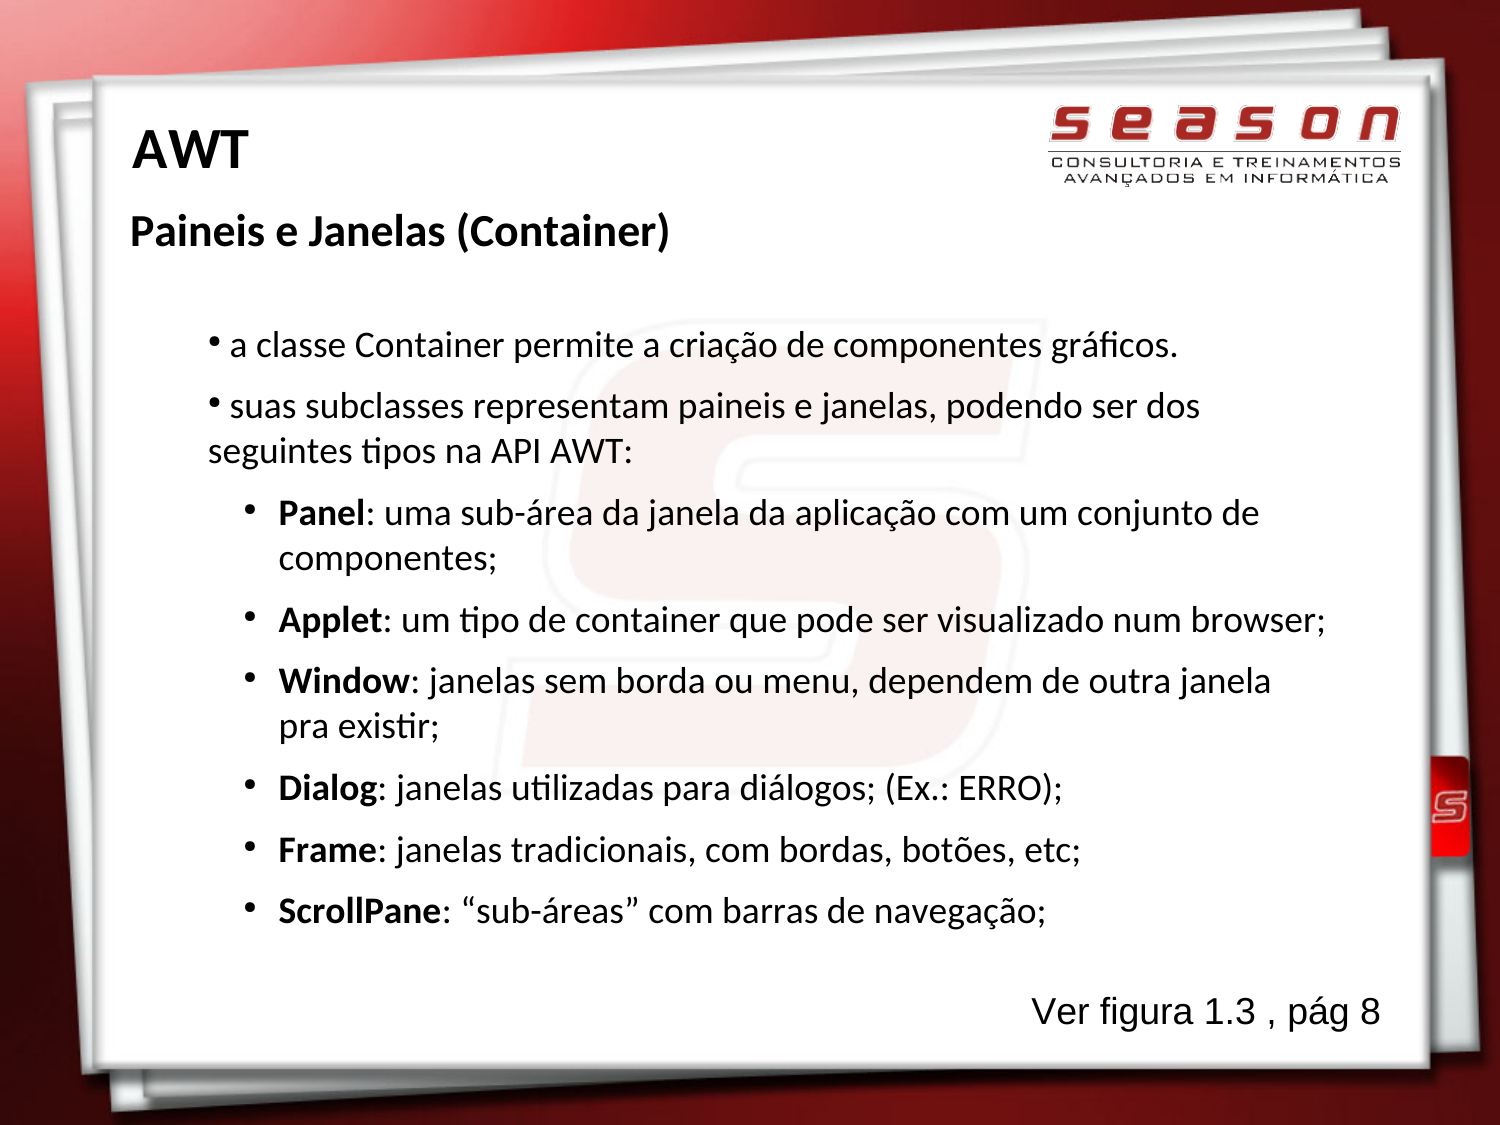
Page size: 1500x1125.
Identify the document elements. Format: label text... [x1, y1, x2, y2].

picture [0, 0, 1500, 1125]
text_box Ver figura 1.3 , pág 8 [708, 979, 1396, 1040]
text_box Paineis e Janelas (Container) [119, 200, 1240, 256]
text_box a classe Container permite a criação de componentes gráficos. suas subclasses representam paineis e janelas, podendo ser dos seguintes tipos na API AWT: Panel: uma sub-área da janela da aplicação com um conjunto de componentes; Applet: um tipo de container que pode ser visualizado num browser; Window: janelas sem borda ou menu, dependem de outra janela pra existir; Dialog: janelas utilizadas para diálogos; (Ex.: ERRO); Frame: janelas tradicionais, com bordas, botões, etc; ScrollPane: “sub-áreas” com barras de navegação; [207, 274, 1328, 977]
title AWT [118, 33, 1394, 257]
